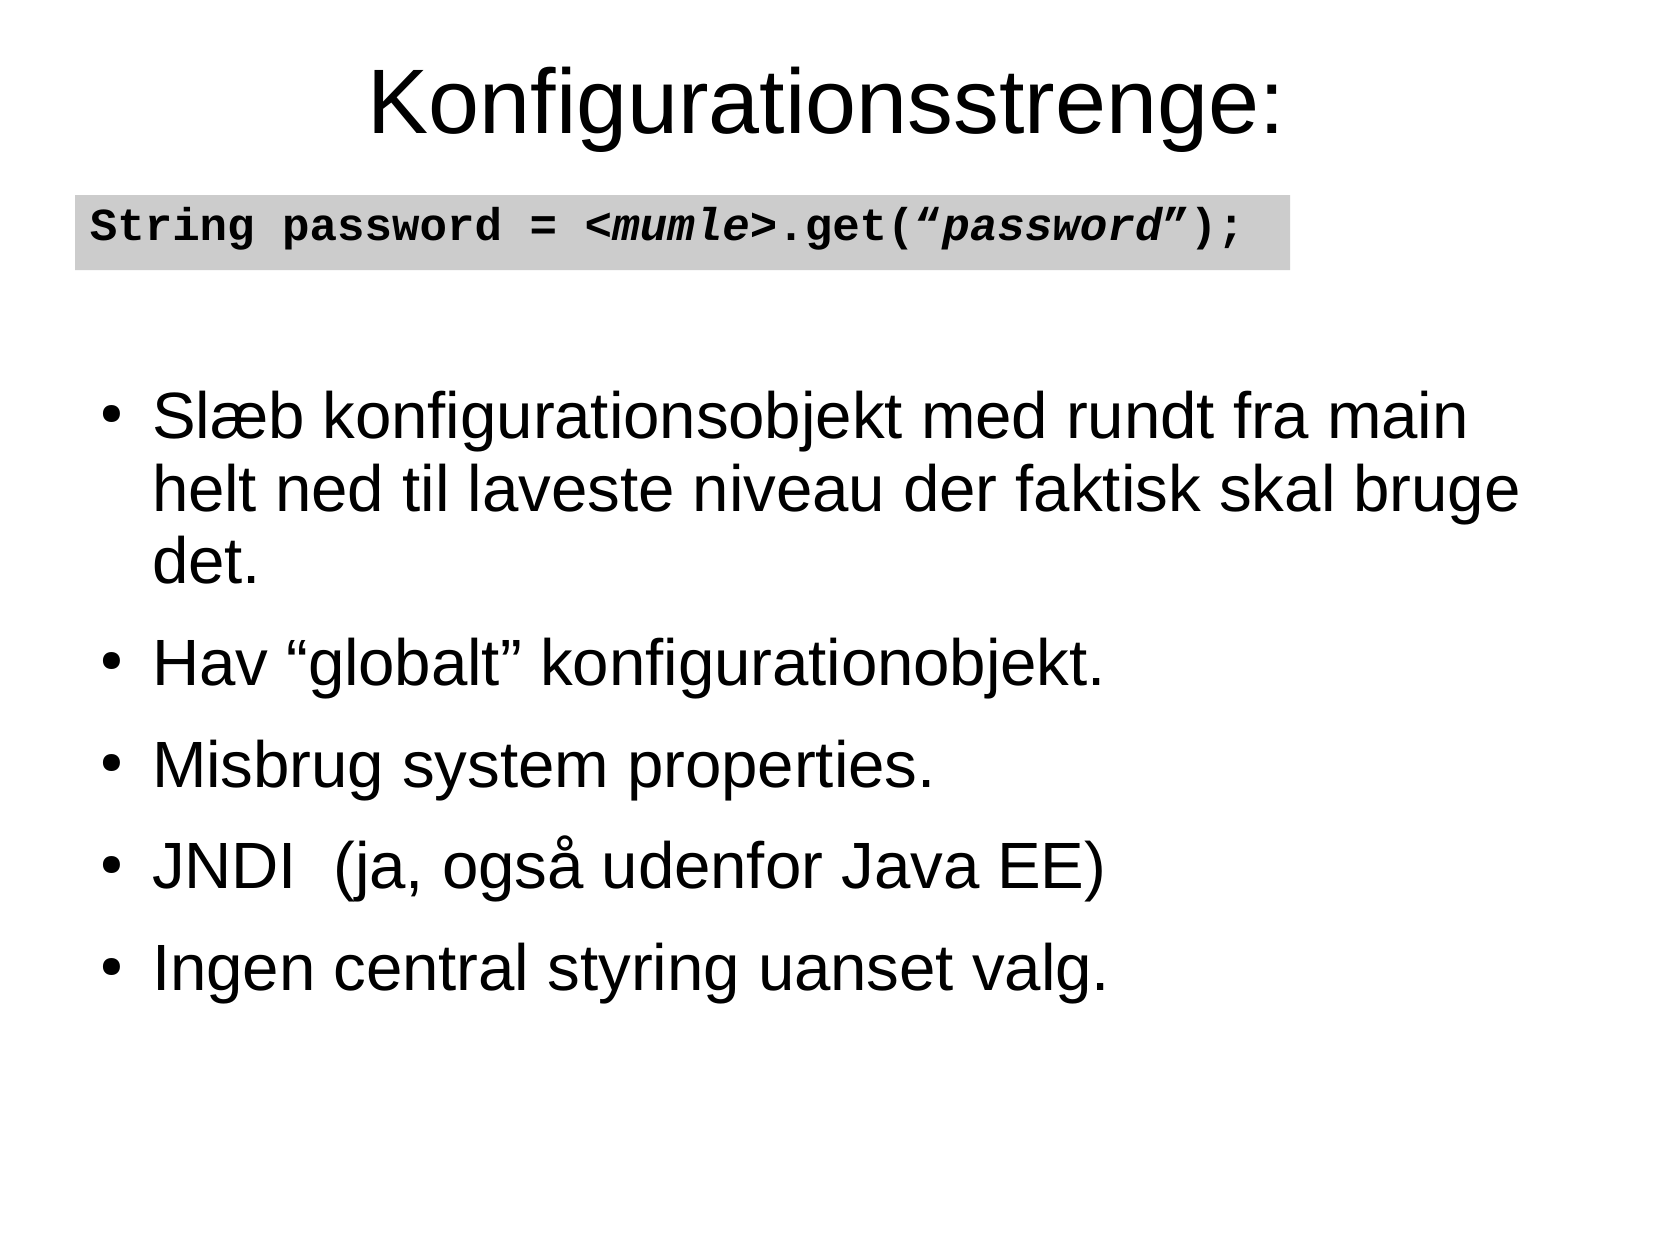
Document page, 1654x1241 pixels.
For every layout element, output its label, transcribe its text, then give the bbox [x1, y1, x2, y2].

title Konfigurationsstrenge: [82, 49, 1571, 257]
list Slæb konfigurationsobjekt med rundt fra main helt ned til laveste niveau der faktisk skal bruge det. Hav “globalt” konfigurationobjekt. Misbrug system properties. JNDI (ja, også udenfor Java EE) Ingen central styring uanset valg. [82, 290, 1571, 1010]
text_box String password = <mumle>.get(“password”); [75, 195, 1291, 271]
